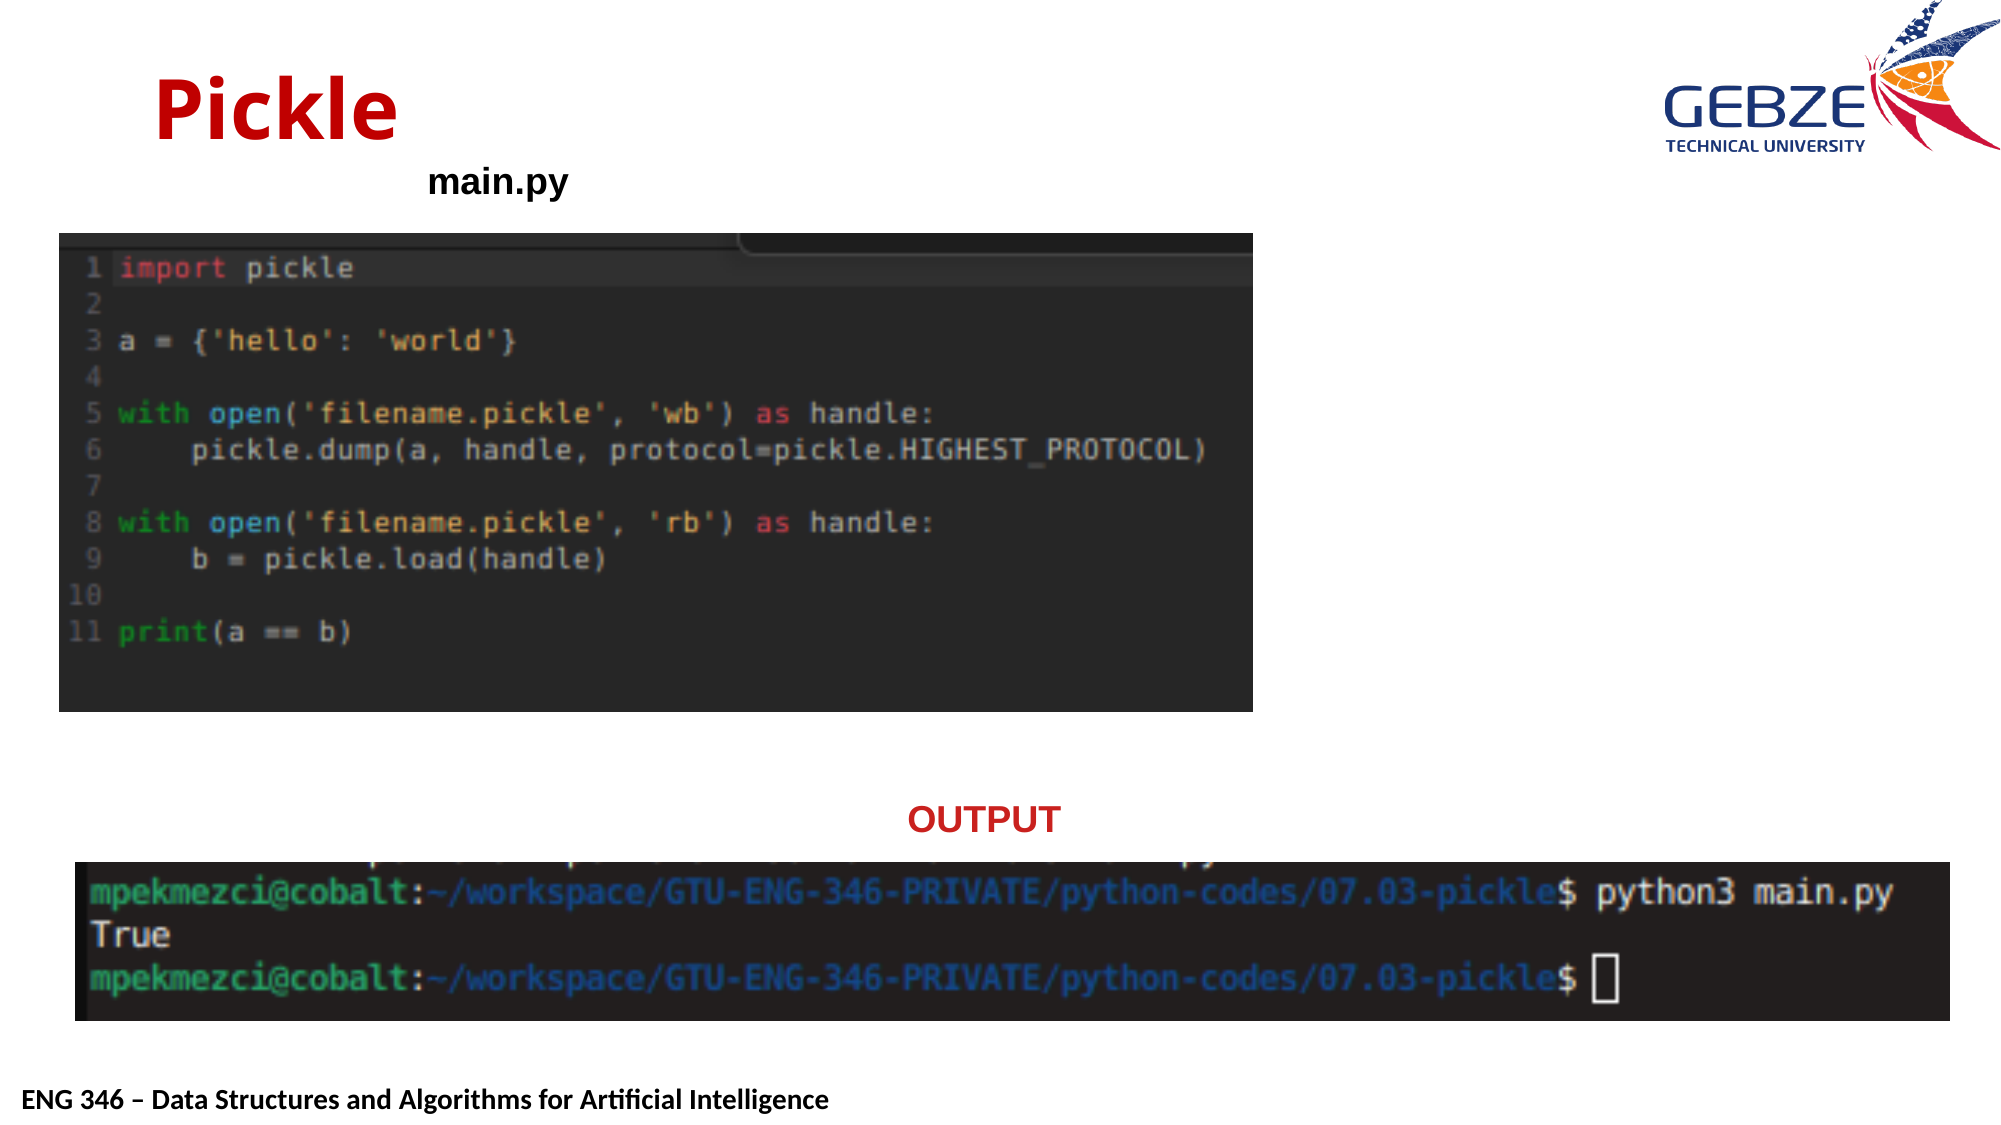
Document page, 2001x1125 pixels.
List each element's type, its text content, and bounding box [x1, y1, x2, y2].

picture [59, 233, 1253, 713]
picture [1665, 0, 2001, 152]
picture [75, 862, 1950, 1021]
text_box main.py [412, 149, 750, 233]
title Pickle [137, 59, 1650, 165]
text_box OUTPUT [892, 787, 1163, 886]
